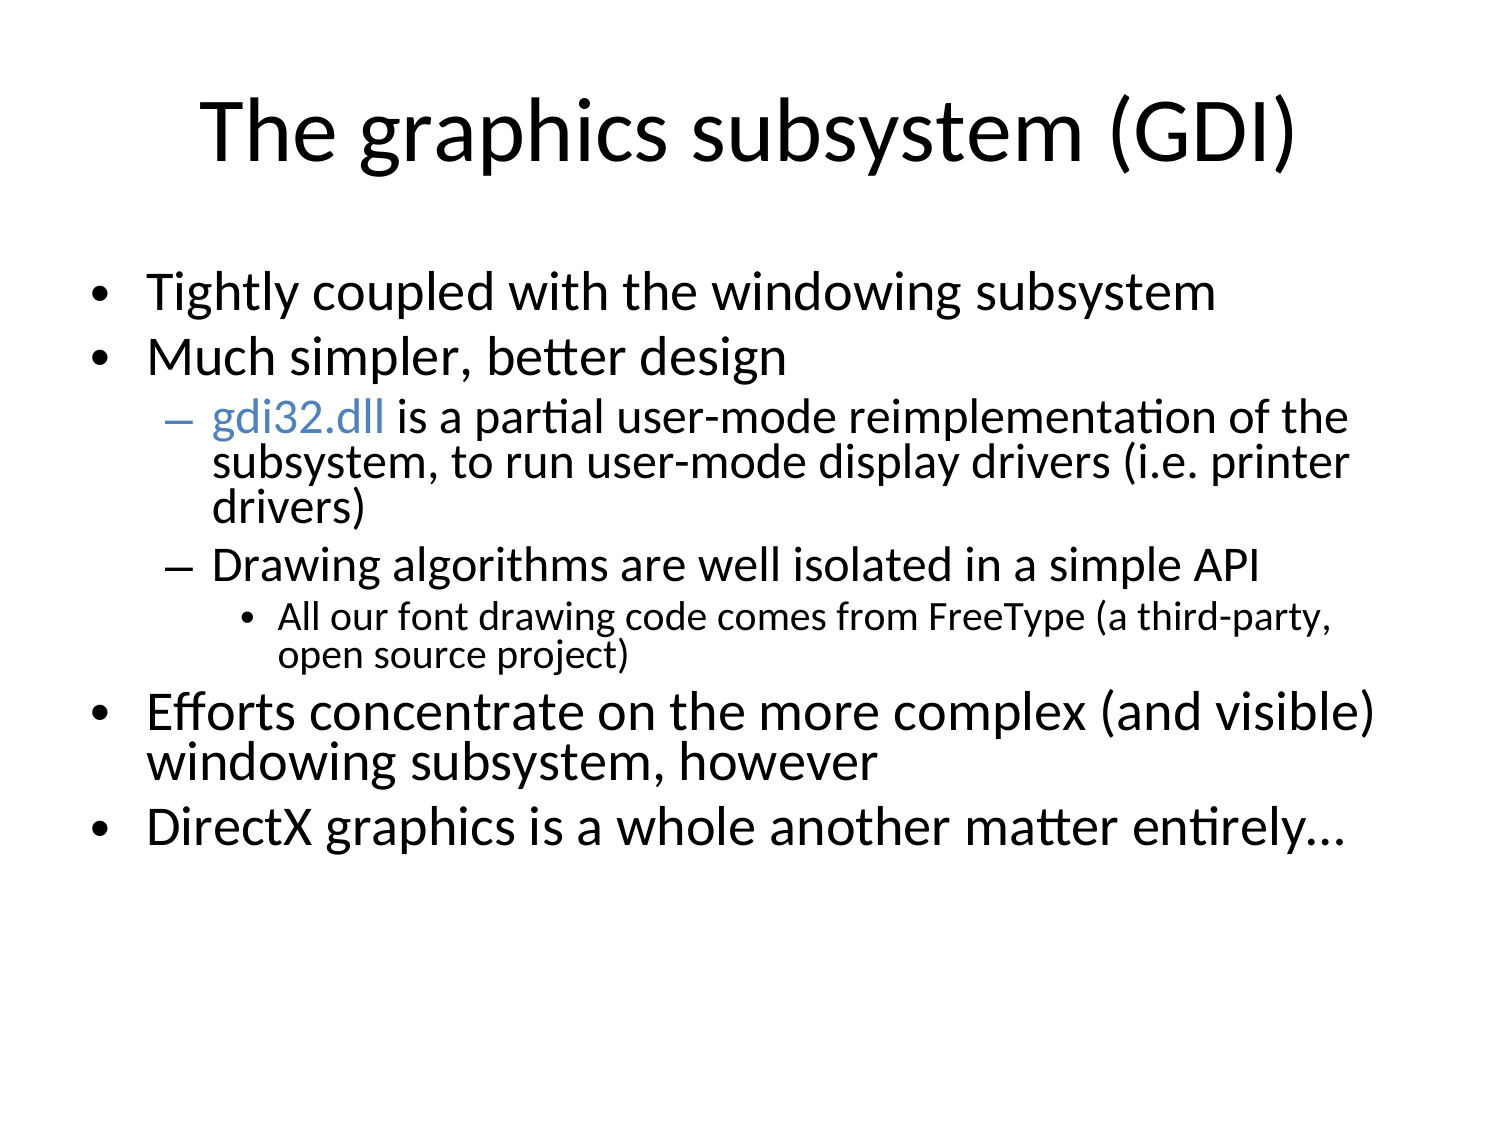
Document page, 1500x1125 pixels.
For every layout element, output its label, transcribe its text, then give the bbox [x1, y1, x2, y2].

list Tightly coupled with the windowing subsystem Much simpler, better design gdi32.dll is a partial user-mode reimplementation of the subsystem, to run user-mode display drivers (i.e. printer drivers) Drawing algorithms are well isolated in a simple API All our font drawing code comes from FreeType (a third-party, open source project) Efforts concentrate on the more complex (and visible) windowing subsystem, however DirectX graphics is a whole another matter entirely… [75, 262, 1426, 1040]
title The graphics subsystem (GDI) [75, 45, 1426, 233]
